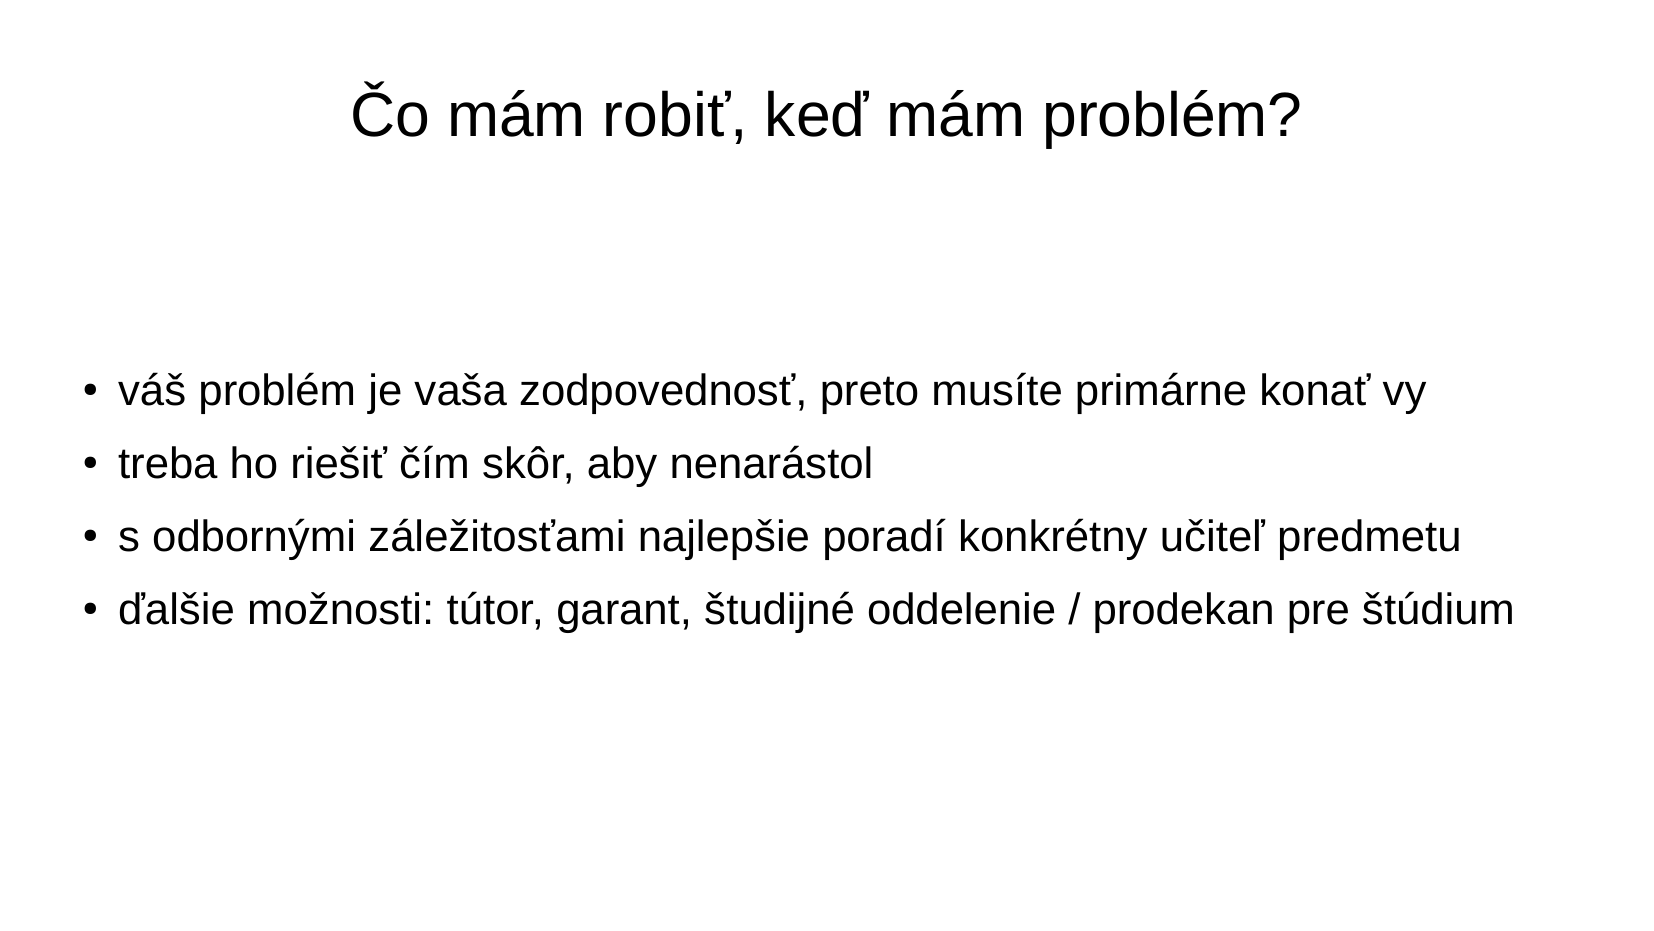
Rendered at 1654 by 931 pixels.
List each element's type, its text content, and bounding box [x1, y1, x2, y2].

title Čo mám robiť, keď mám problém? [82, 37, 1571, 193]
subtitle váš problém je vaša zodpovednosť, preto musíte primárne konať vy treba ho riešiť čím skôr, aby nenarástol s odbornými záležitosťami najlepšie poradí konkrétny učiteľ predmetu ďalšie možnosti: tútor, garant, študijné oddelenie / prodekan pre štúdium [82, 218, 1571, 758]
